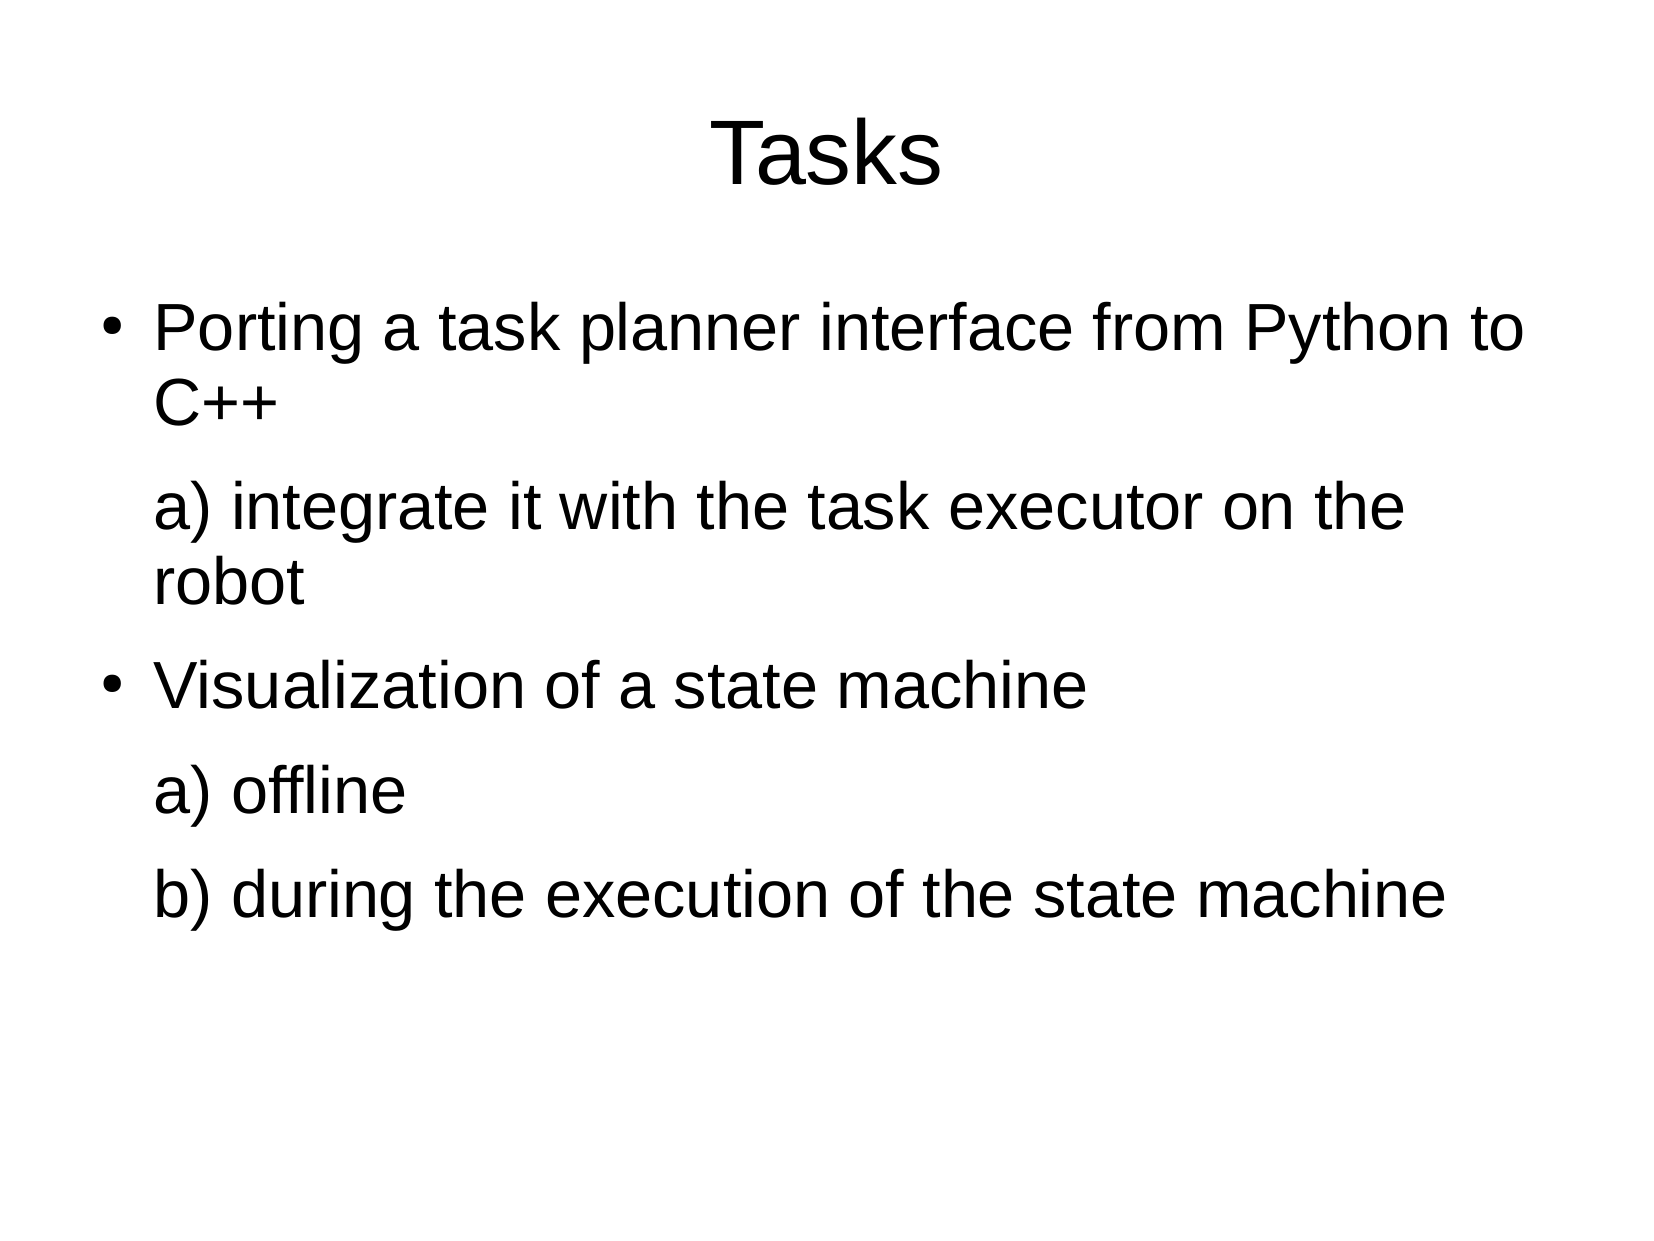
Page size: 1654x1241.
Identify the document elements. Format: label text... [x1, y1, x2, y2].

list Porting a task planner interface from Python to C++ a) integrate it with the task executor on the robot Visualization of a state machine a) offline b) during the execution of the state machine [82, 290, 1571, 1010]
title Tasks [82, 49, 1571, 257]
